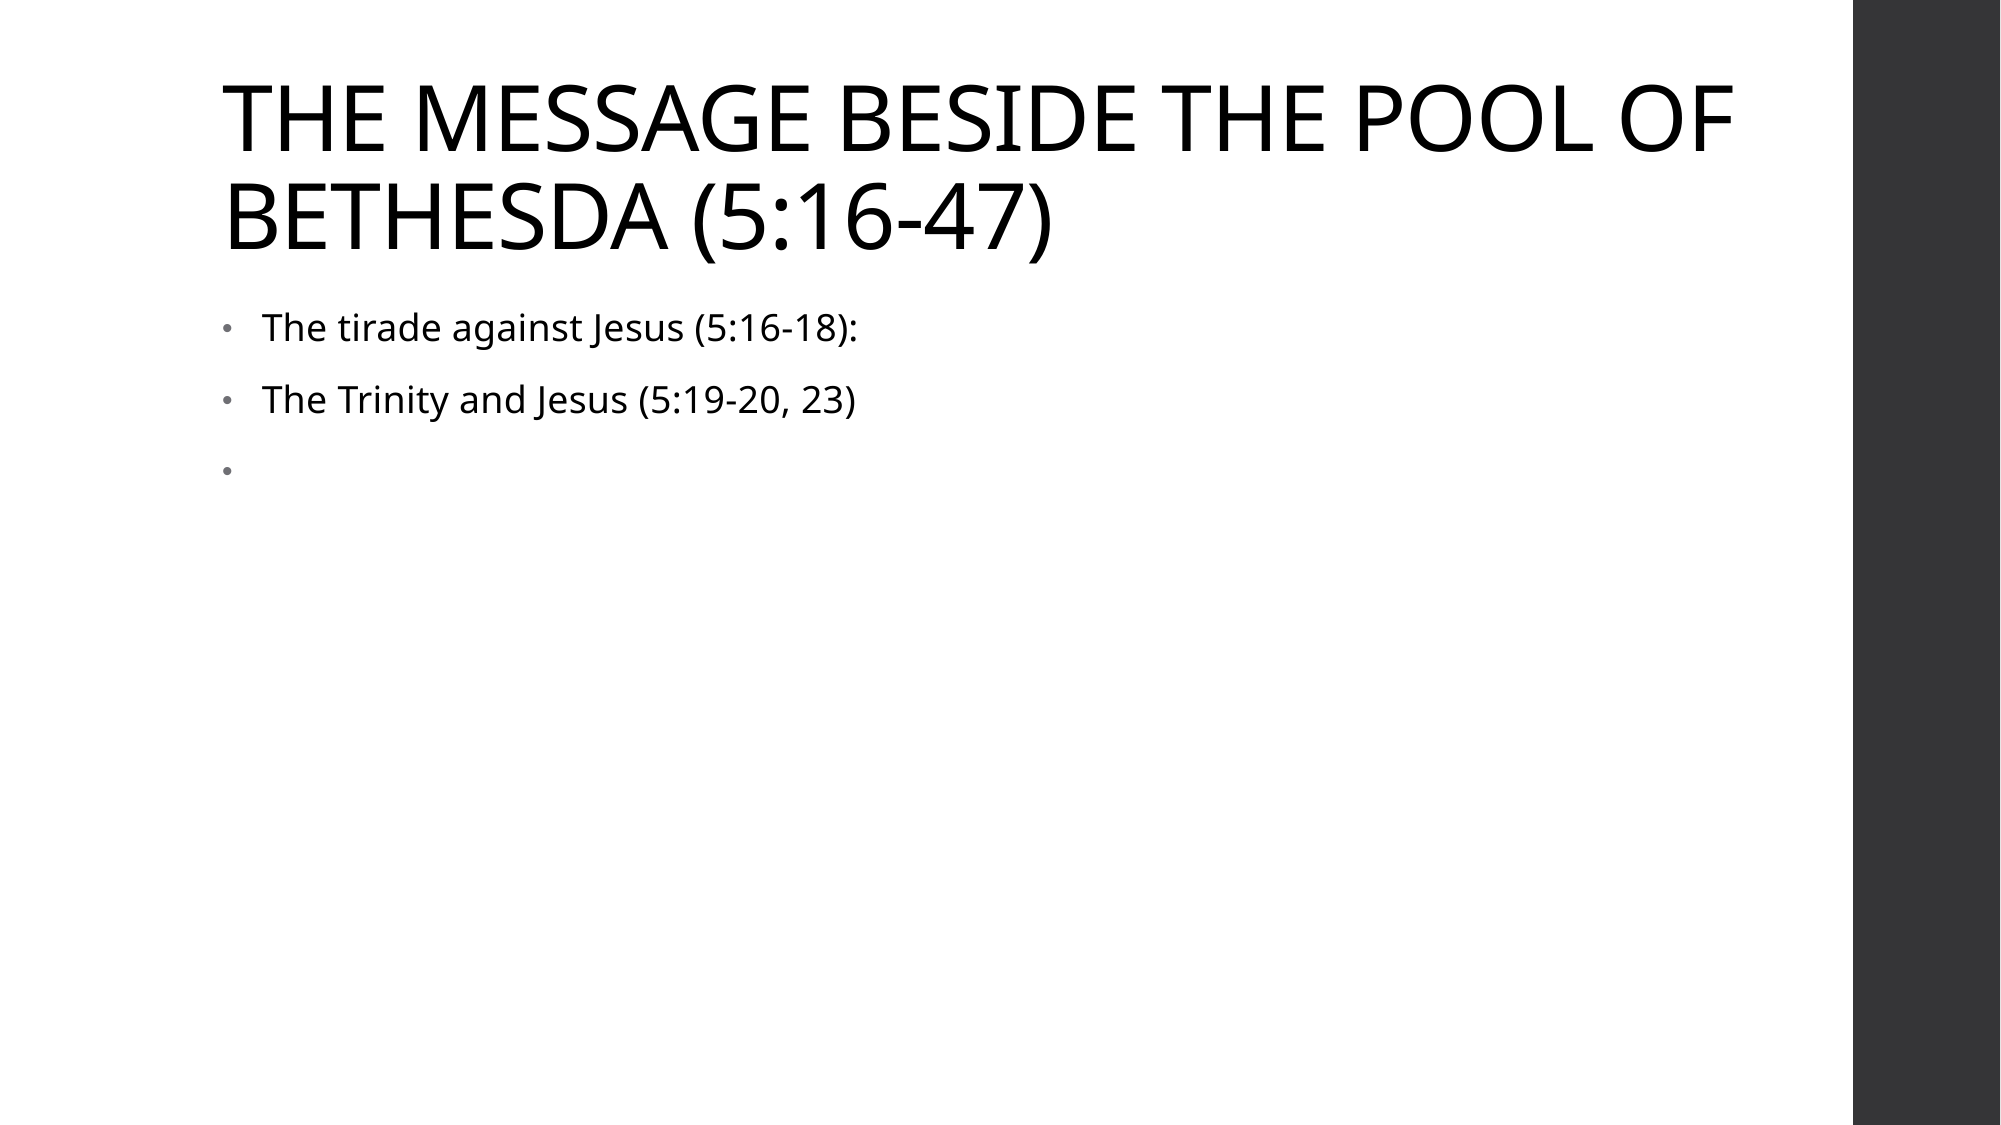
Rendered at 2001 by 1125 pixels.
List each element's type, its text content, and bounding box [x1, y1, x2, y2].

list The tirade against Jesus (5:16-18): The Trinity and Jesus (5:19-20, 23) [206, 299, 1617, 1014]
title THE MESSAGE BESIDE THE POOL OF BETHESDA (5:16-47) [206, 60, 1797, 278]
